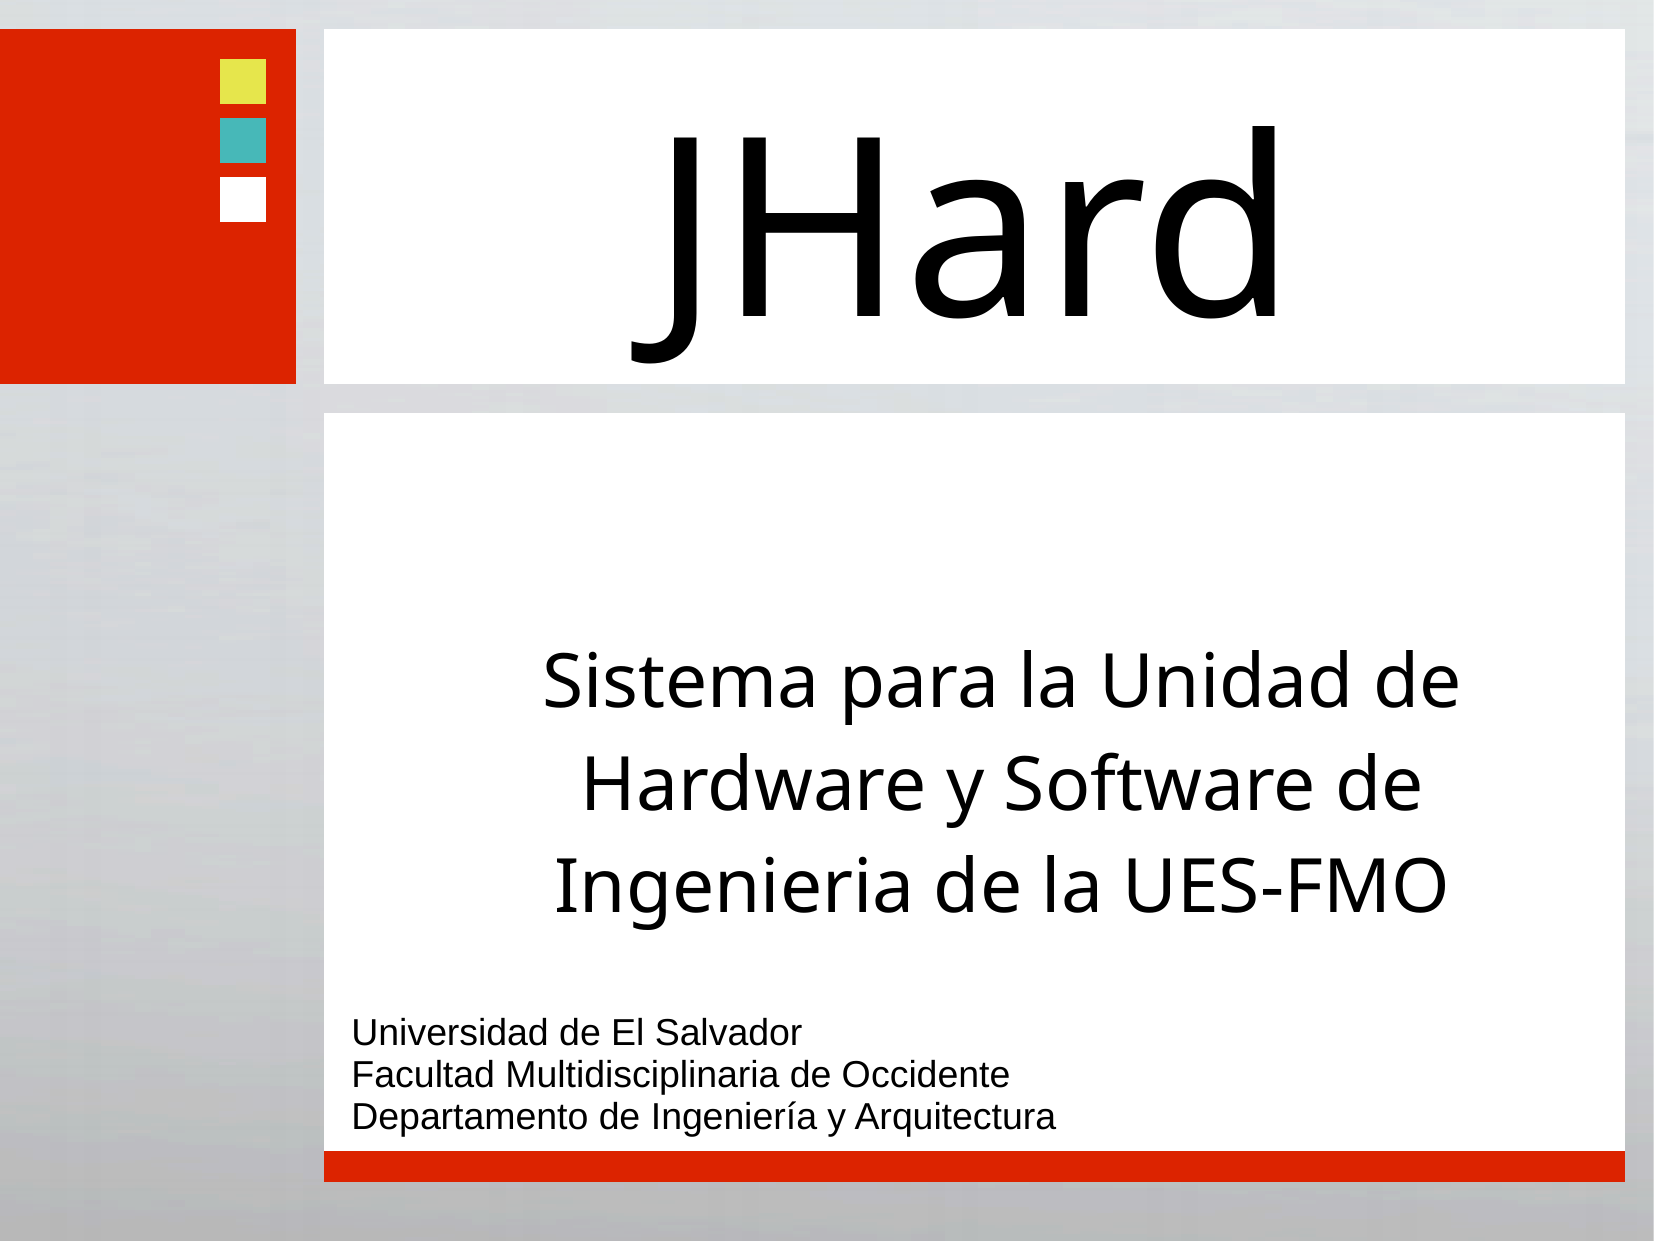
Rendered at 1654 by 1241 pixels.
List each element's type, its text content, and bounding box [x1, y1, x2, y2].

text_box JHard [354, 41, 1595, 378]
picture [0, 0, 1654, 1241]
text_box Universidad de El Salvador Facultad Multidisciplinaria de Occidente Departamento de Ingeniería y Arquitectura [336, 1003, 1074, 1145]
text_box Sistema para la Unidad de Hardware y Software de Ingenieria de la UES-FMO [397, 620, 1608, 816]
